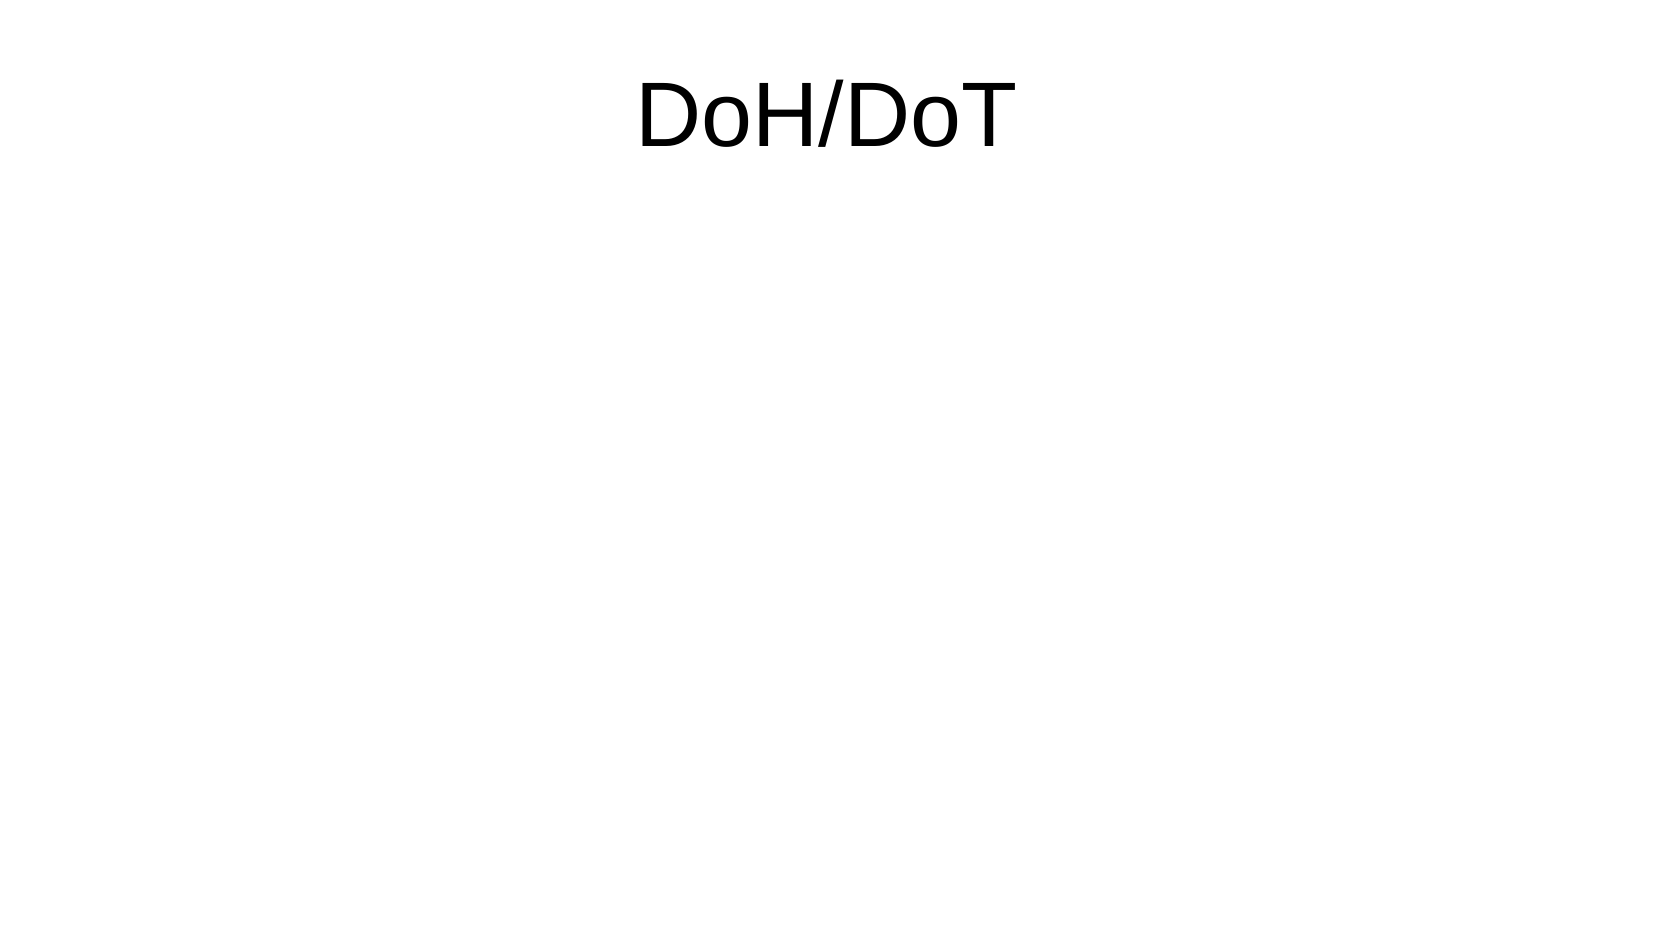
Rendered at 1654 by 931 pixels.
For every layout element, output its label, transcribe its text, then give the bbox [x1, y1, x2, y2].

title DoH/DoT [82, 37, 1571, 193]
